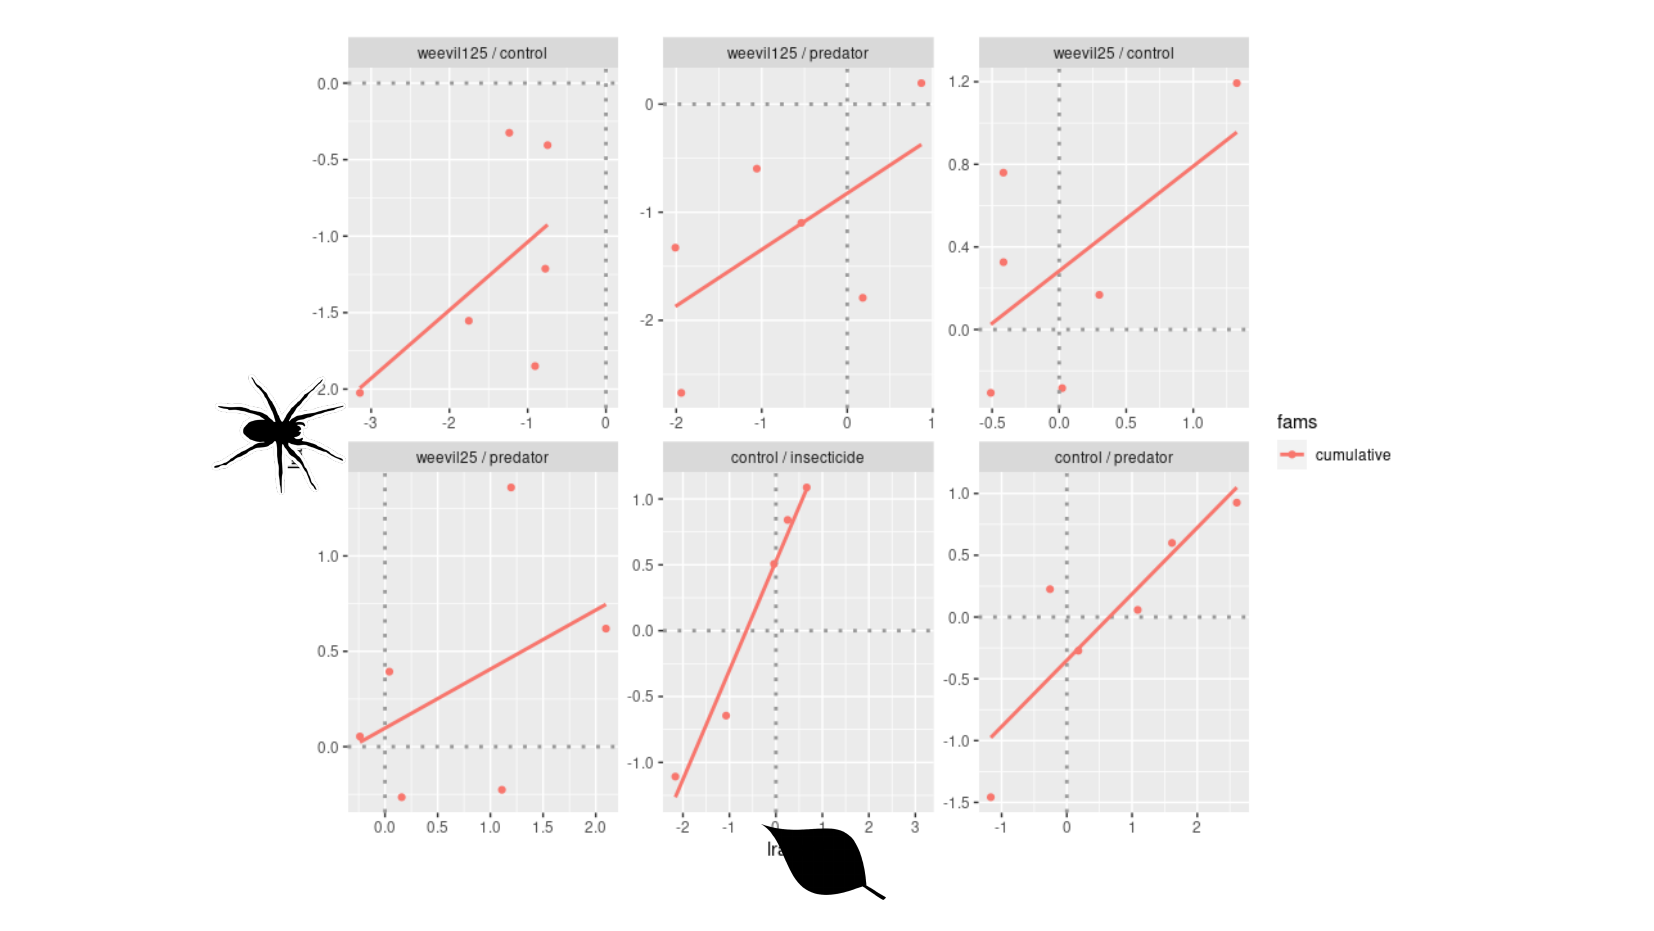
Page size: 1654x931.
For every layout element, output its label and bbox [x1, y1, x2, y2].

picture [211, 28, 1411, 901]
